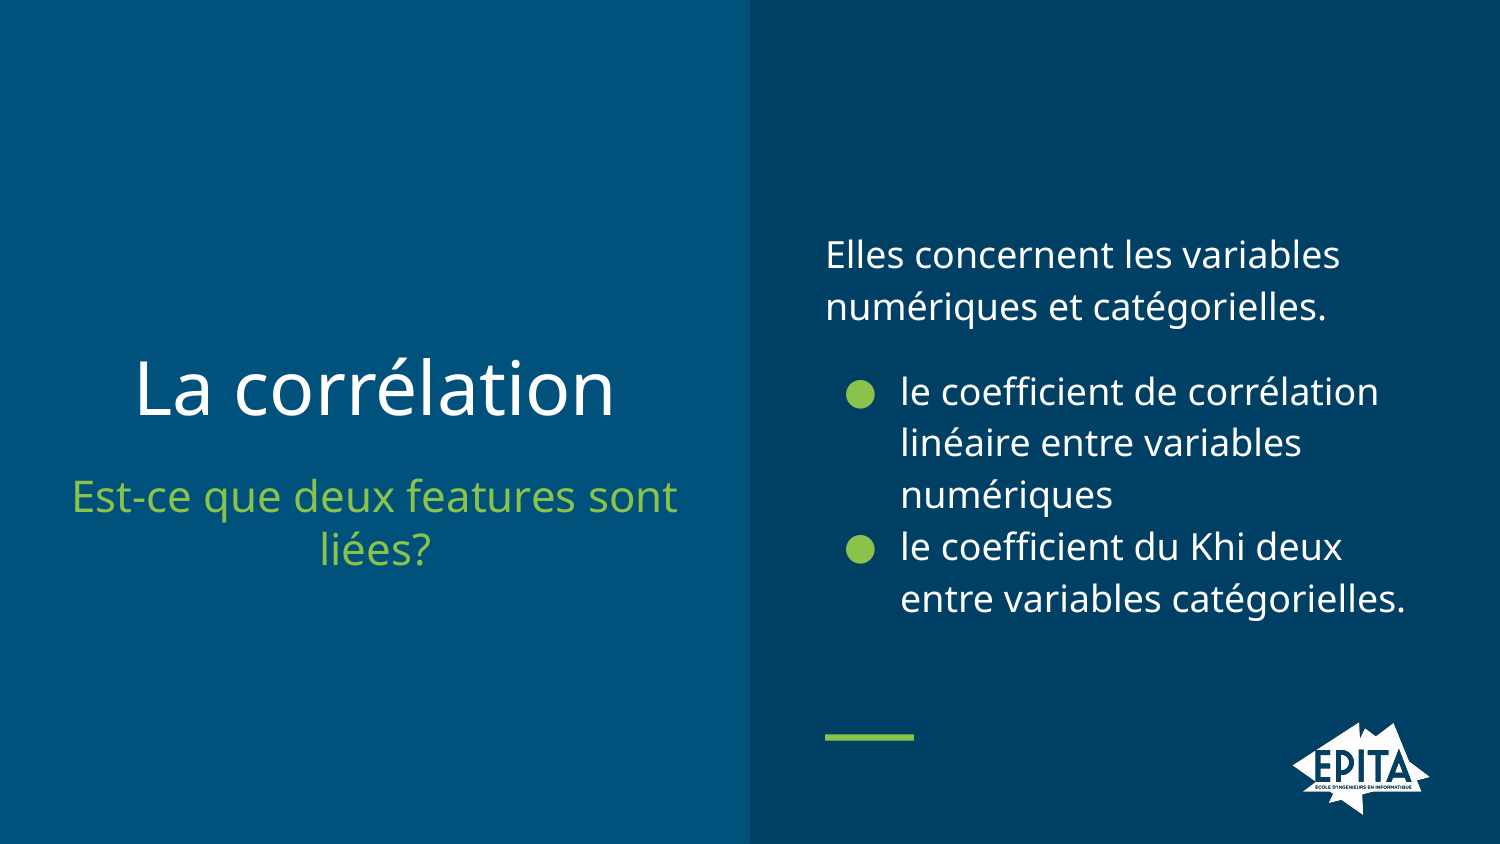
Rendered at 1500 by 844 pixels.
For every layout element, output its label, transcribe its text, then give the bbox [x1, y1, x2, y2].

subtitle Est-ce que deux features sont liées? [43, 454, 708, 675]
list Elles concernent les variables numériques et catégorielles. le coefficient de corrélation linéaire entre variables numériques le coefficient du Khi deux entre variables catégorielles. [810, 118, 1440, 725]
title La corrélation [43, 198, 708, 446]
picture [1292, 718, 1437, 822]
